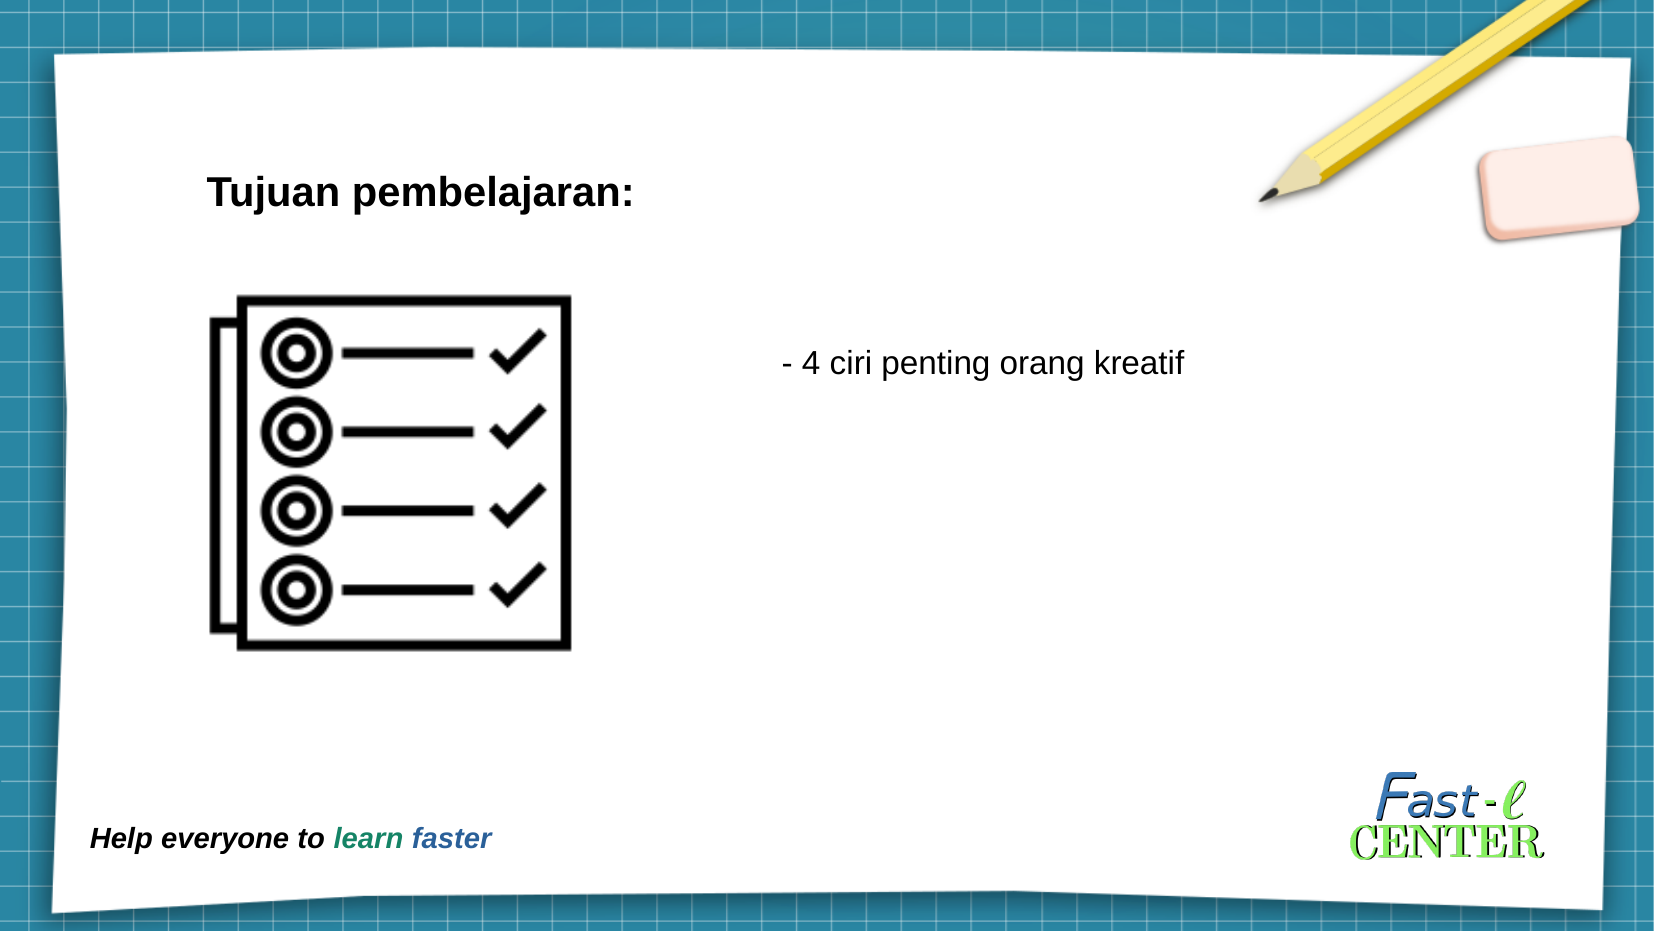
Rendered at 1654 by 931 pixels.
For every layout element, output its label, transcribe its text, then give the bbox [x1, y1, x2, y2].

text_box Tujuan pembelajaran: [191, 160, 676, 226]
text_box - 4 ciri penting orang kreatif [766, 337, 1201, 390]
text_box Help everyone to learn faster [75, 814, 507, 863]
picture [0, 0, 1654, 931]
